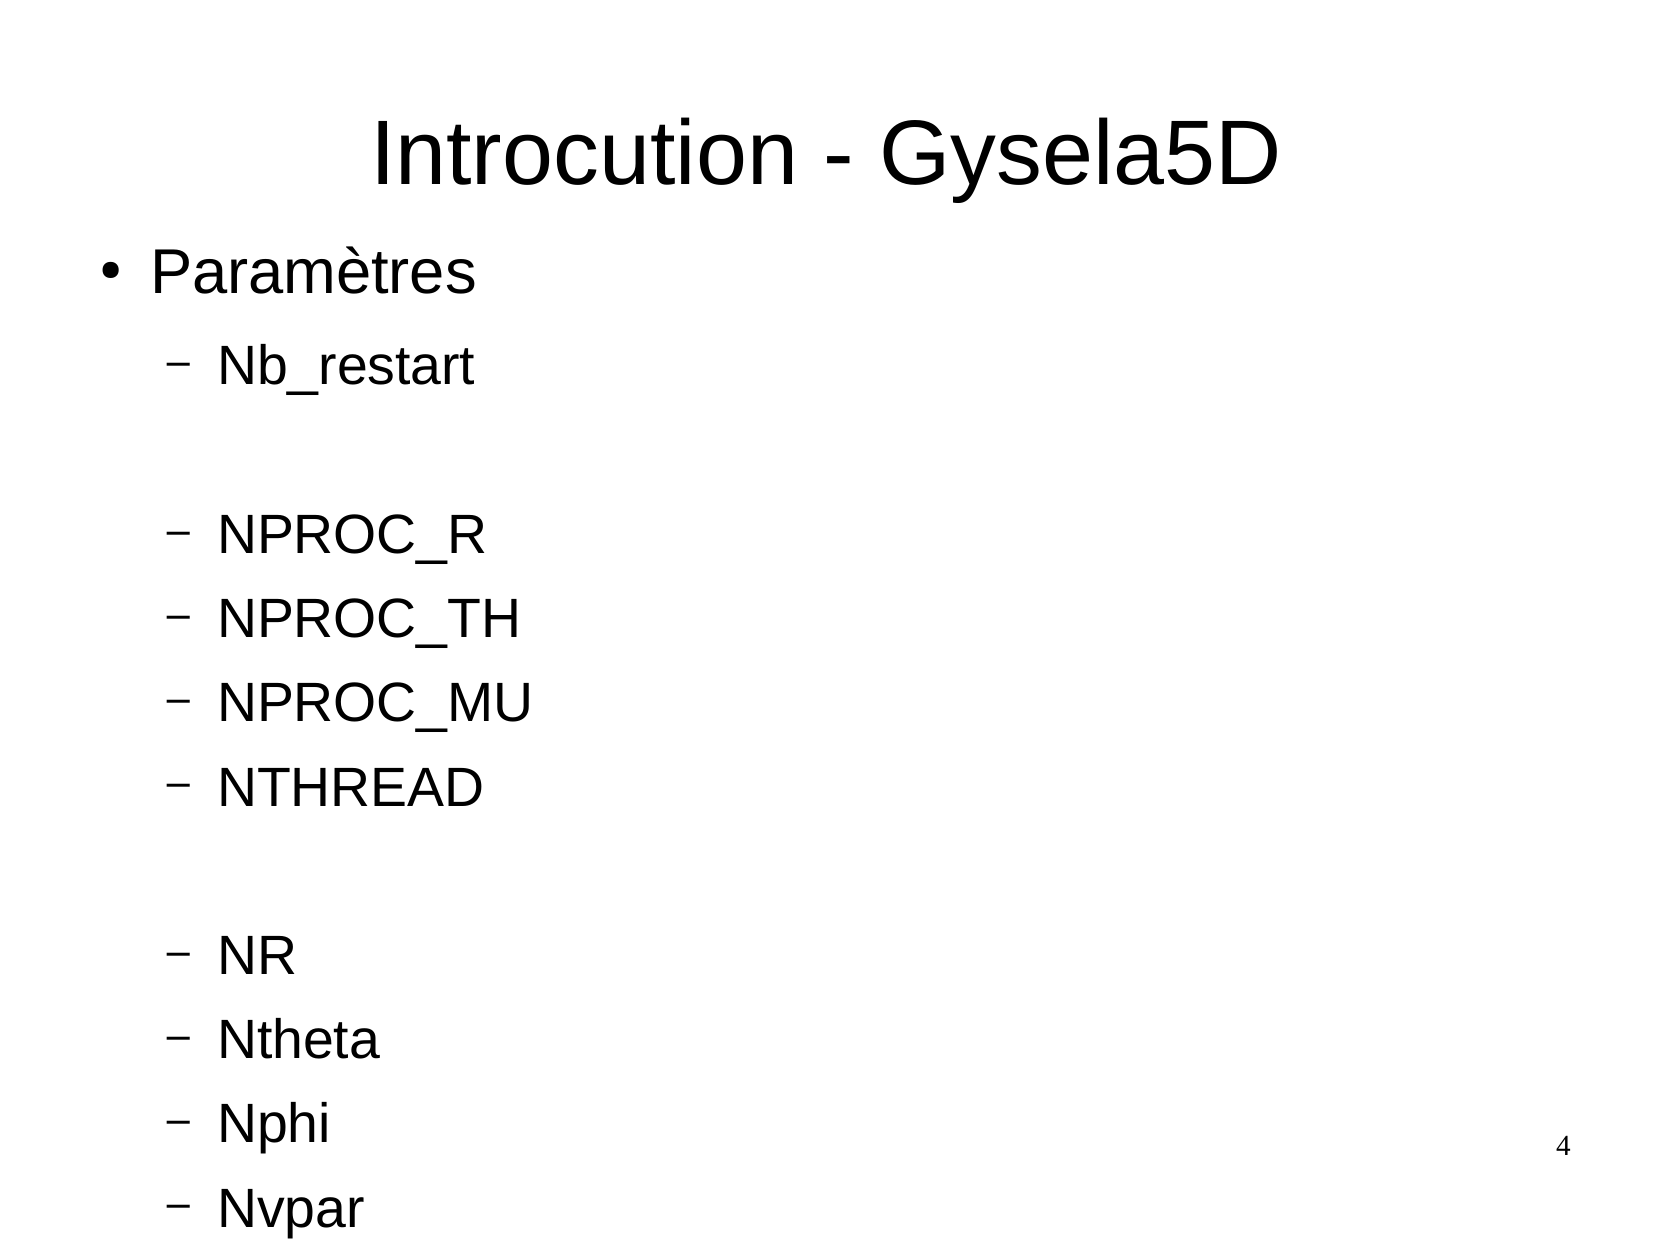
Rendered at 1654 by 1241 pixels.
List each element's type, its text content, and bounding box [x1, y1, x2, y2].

title Introcution - Gysela5D [82, 49, 1571, 236]
list Paramètres Nb_restart NPROC_R NPROC_TH NPROC_MU NTHREAD NR Ntheta Nphi Nvpar [82, 236, 1595, 1241]
